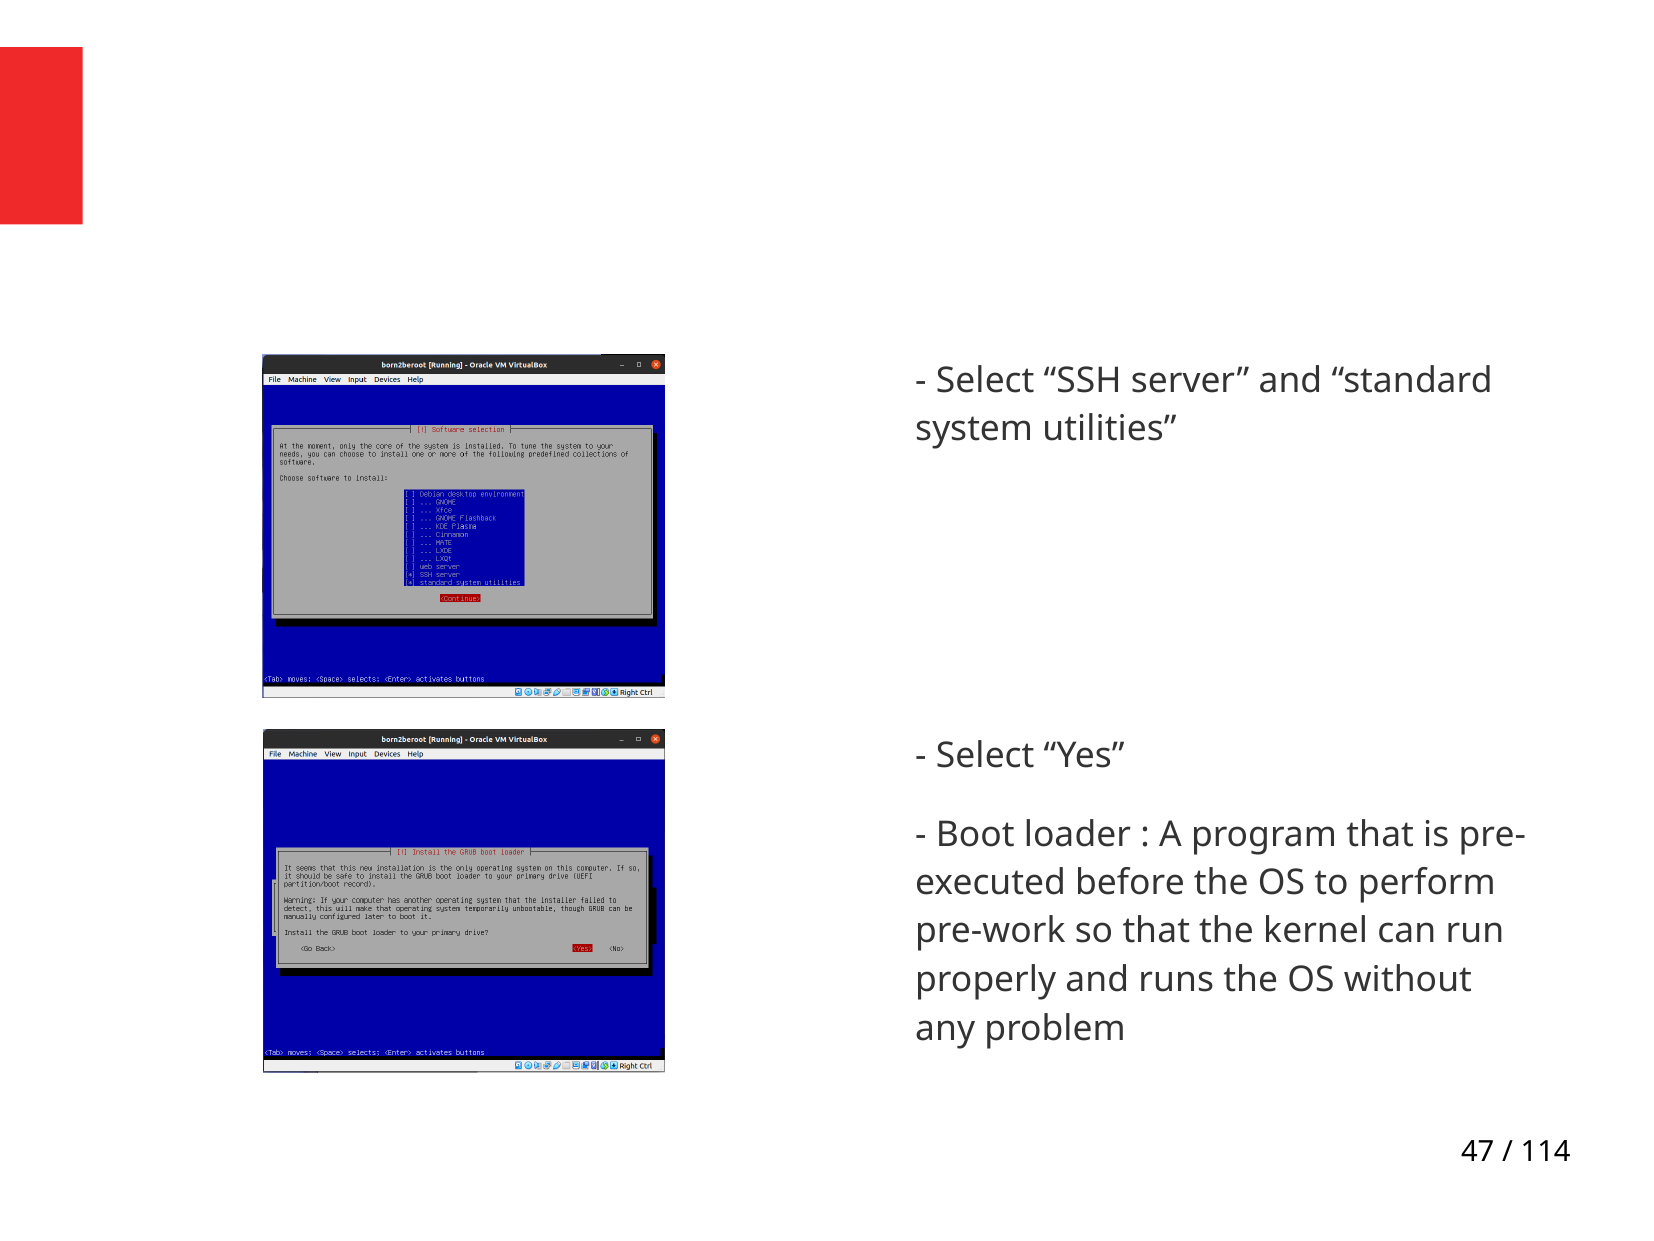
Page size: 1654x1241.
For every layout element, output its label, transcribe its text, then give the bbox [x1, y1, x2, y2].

list - Select “SSH server” and “standard system utilities” [844, 354, 1536, 698]
list - Select “Yes” - Boot loader : A program that is pre-executed before the OS to perform pre-work so that the kernel can run properly and runs the OS without any problem [844, 730, 1536, 1074]
picture [262, 354, 665, 698]
picture [263, 729, 665, 1074]
